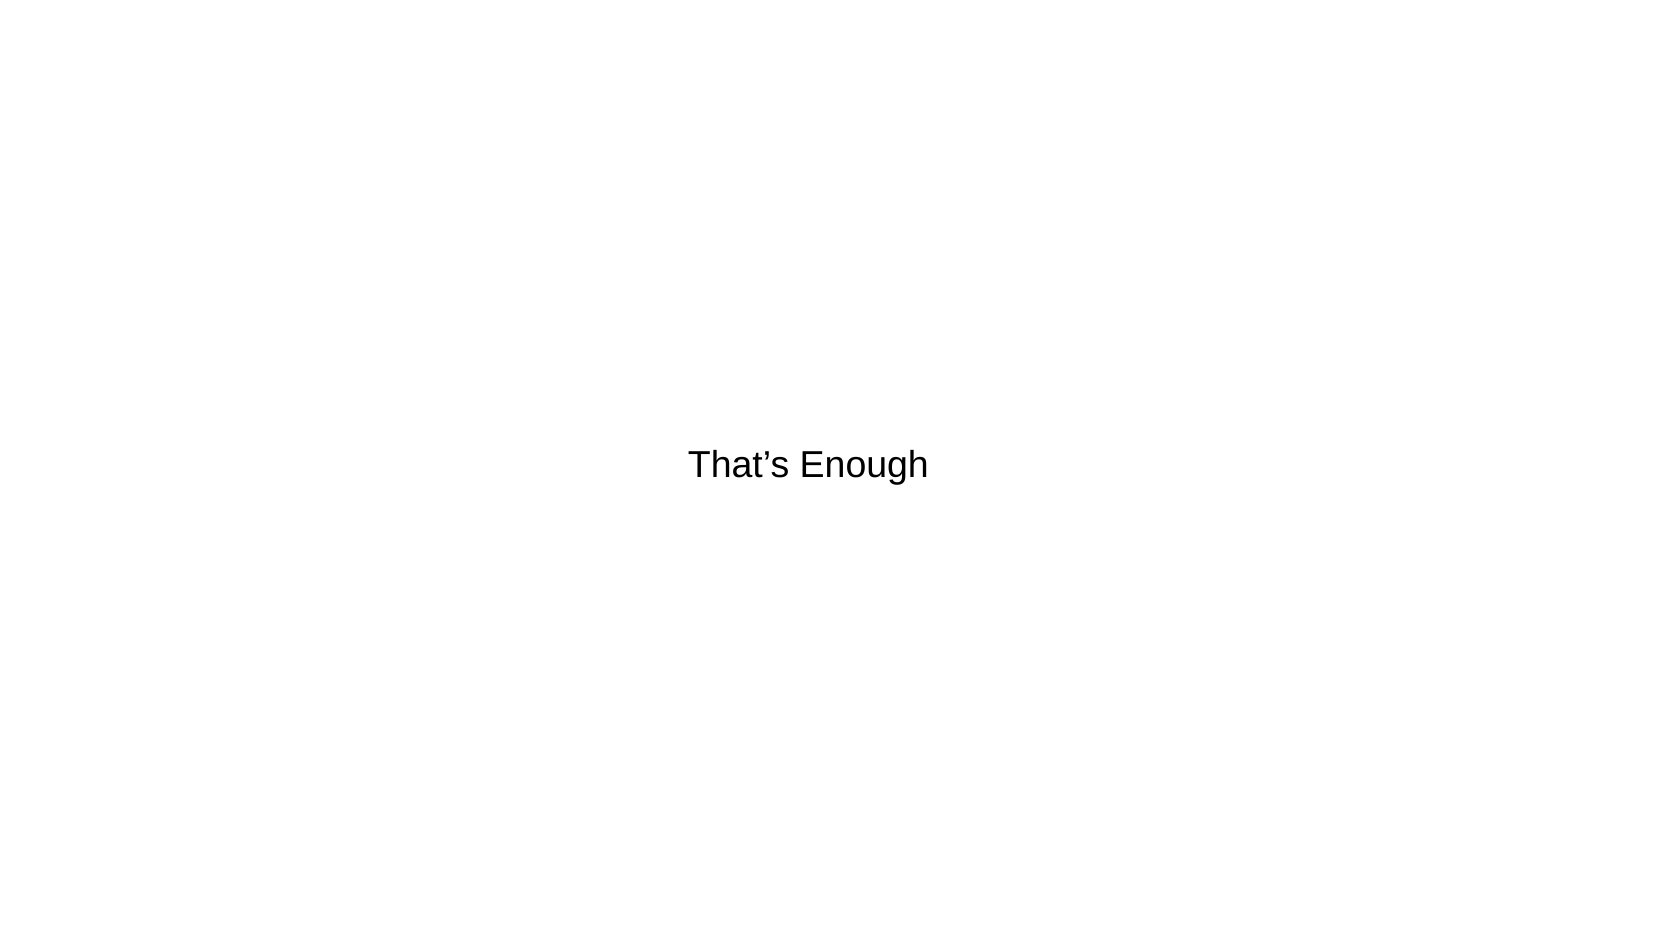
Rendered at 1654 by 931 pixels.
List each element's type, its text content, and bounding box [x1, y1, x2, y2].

title That’s Enough [64, 402, 1553, 527]
